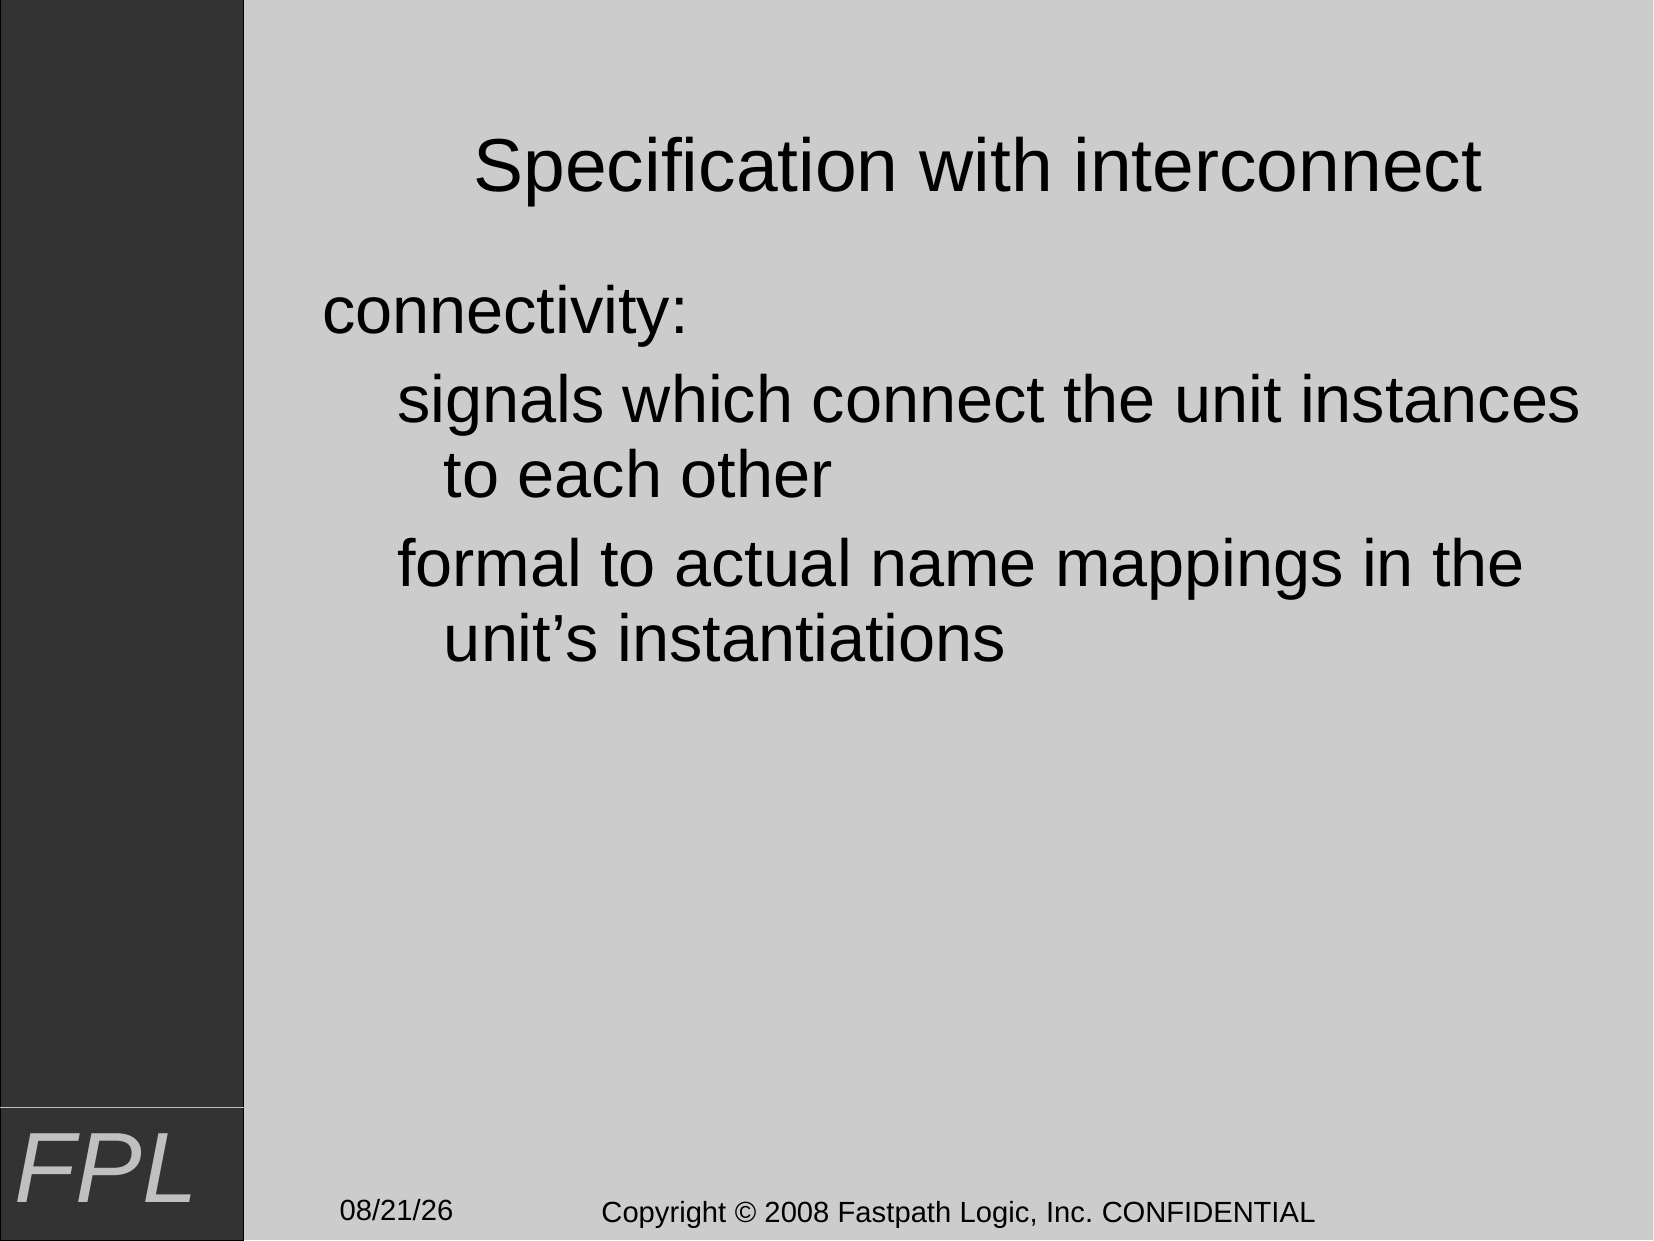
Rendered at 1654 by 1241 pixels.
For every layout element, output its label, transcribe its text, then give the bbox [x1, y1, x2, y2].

list connectivity: signals which connect the unit instances to each other formal to actual name mappings in the unit’s instantiations [322, 272, 1635, 1179]
title Specification with interconnect [427, 57, 1530, 272]
